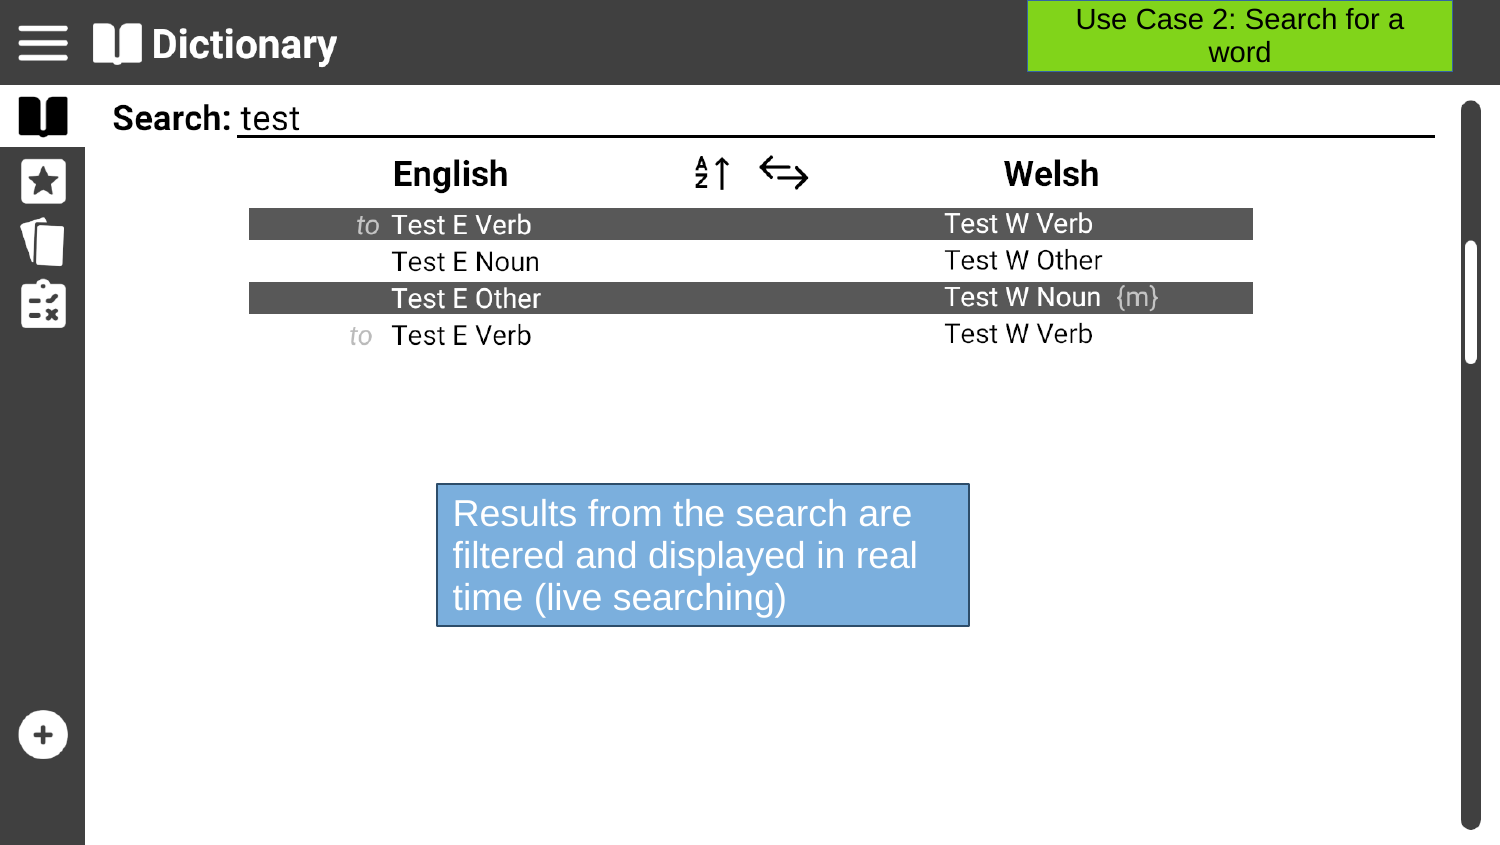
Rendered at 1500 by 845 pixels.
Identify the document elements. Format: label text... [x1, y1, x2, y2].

text_box Use Case 2: Search for a word [1027, 0, 1453, 72]
picture [0, 0, 1500, 845]
text_box Results from the search are filtered and displayed in real time (live searching) [437, 484, 969, 626]
